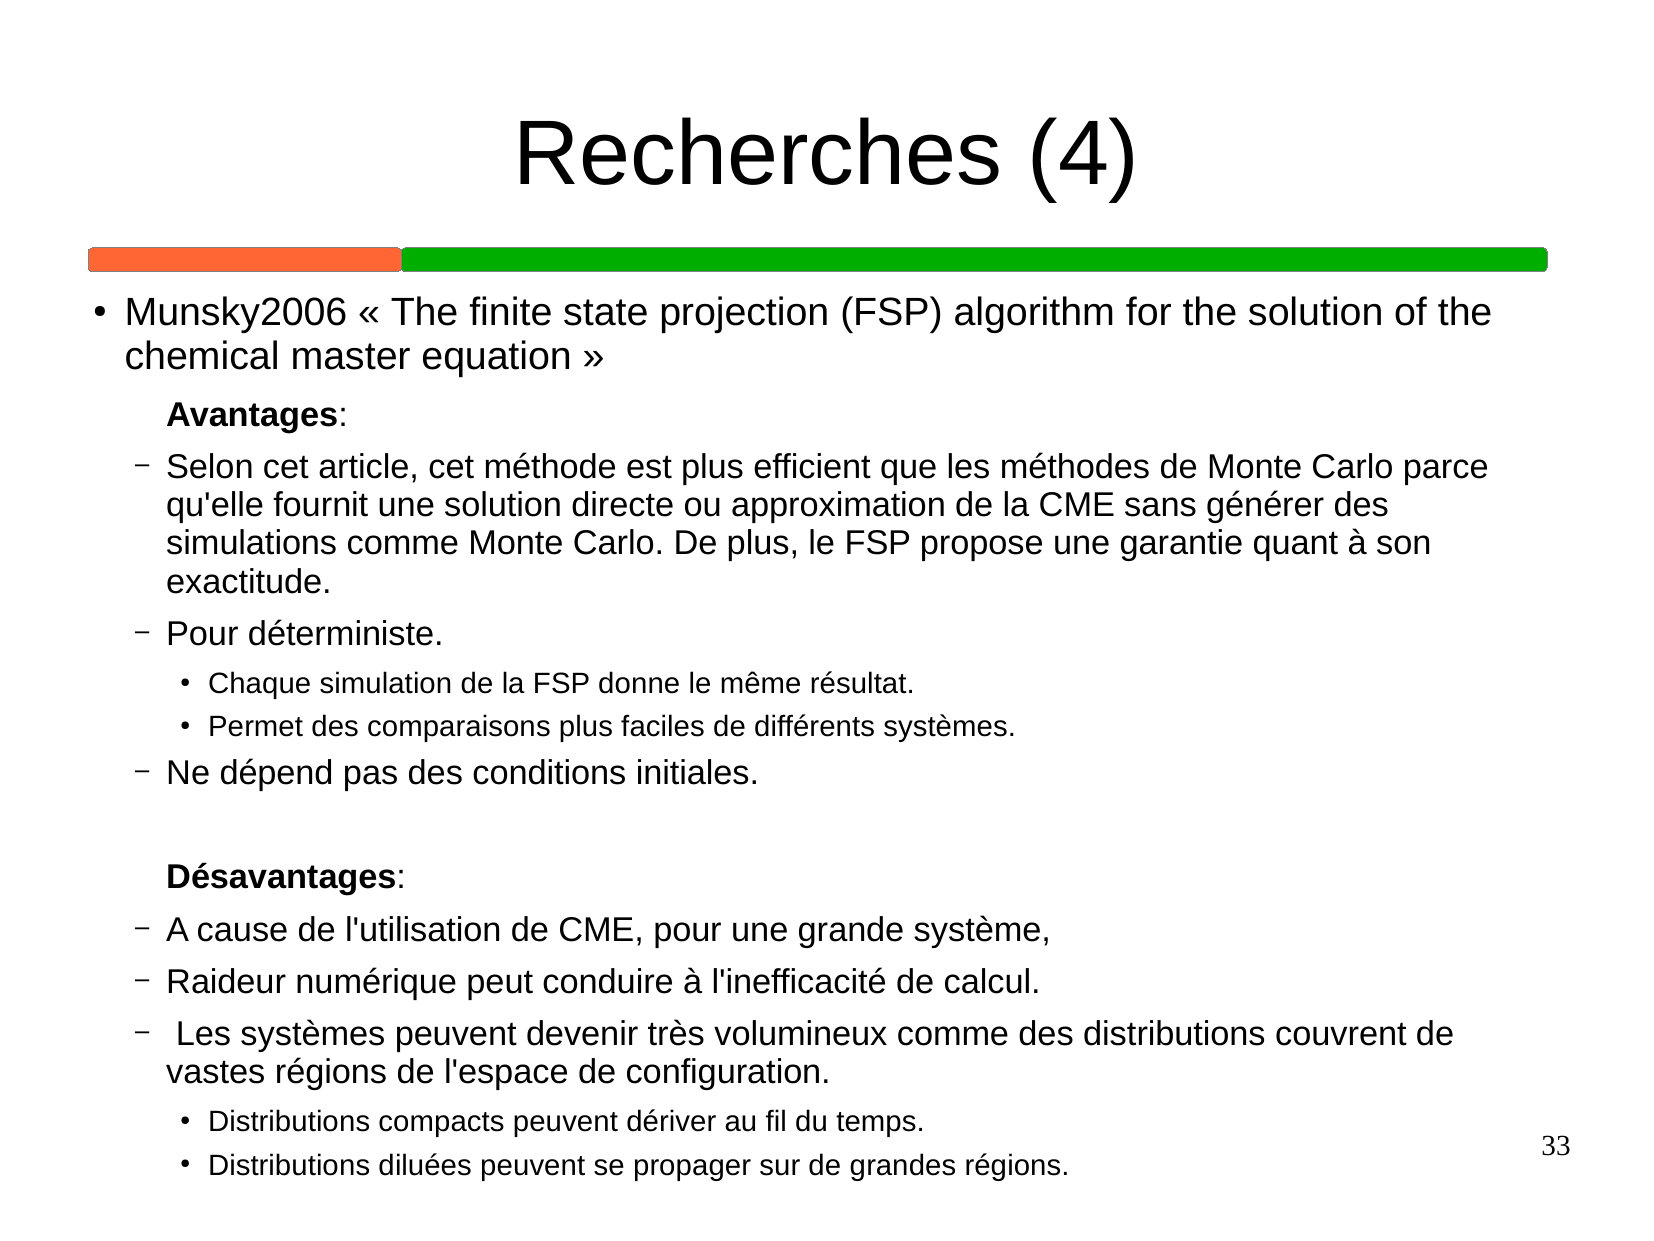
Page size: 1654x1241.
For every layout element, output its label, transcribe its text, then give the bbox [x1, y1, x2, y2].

text_box [88, 247, 1548, 272]
title Recherches (4) [82, 49, 1571, 257]
list Munsky2006 « The finite state projection (FSP) algorithm for the solution of the chemical master equation » Avantages: Selon cet article, cet méthode est plus efficient que les méthodes de Monte Carlo parce qu'elle fournit une solution directe ou approximation de la CME sans générer des simulations comme Monte Carlo. De plus, le FSP propose une garantie quant à son exactitude. Pour déterministe. Chaque simulation de la FSP donne le même résultat. Permet des comparaisons plus faciles de différents systèmes. Ne dépend pas des conditions initiales. Désavantages: A cause de l'utilisation de CME, pour une grande système, Raideur numérique peut conduire à l'inefficacité de calcul. Les systèmes peuvent devenir très volumineux comme des distributions couvrent de vastes régions de l'espace de configuration. Distributions compacts peuvent dériver au fil du temps. Distributions diluées peuvent se propager sur de grandes régions. [82, 290, 1538, 1193]
